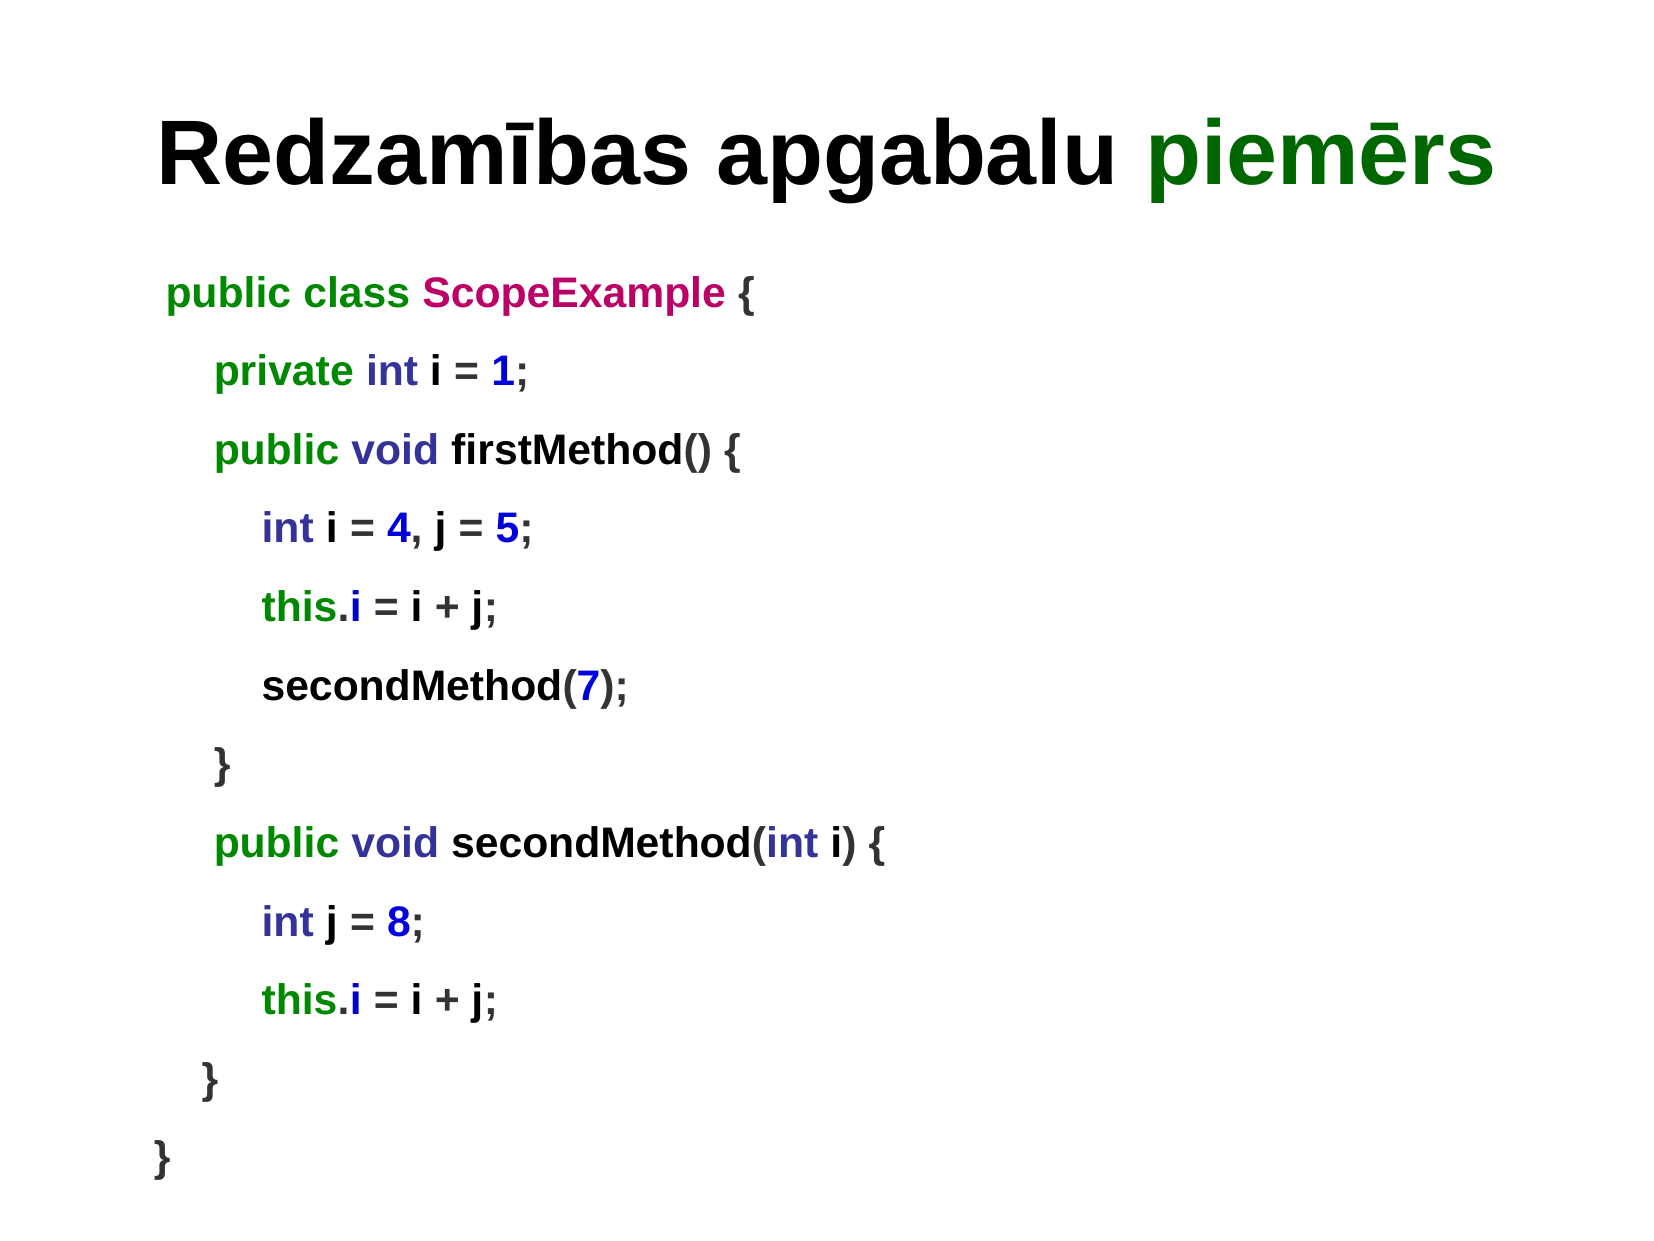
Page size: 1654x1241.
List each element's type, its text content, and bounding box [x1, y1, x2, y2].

list public class ScopeExample { private int i = 1; public void firstMethod() { int i = 4, j = 5; this.i = i + j; secondMethod(7); } public void secondMethod(int i) { int j = 8; this.i = i + j; } } [141, 256, 1607, 1182]
title Redzamības apgabalu piemērs [82, 49, 1571, 257]
